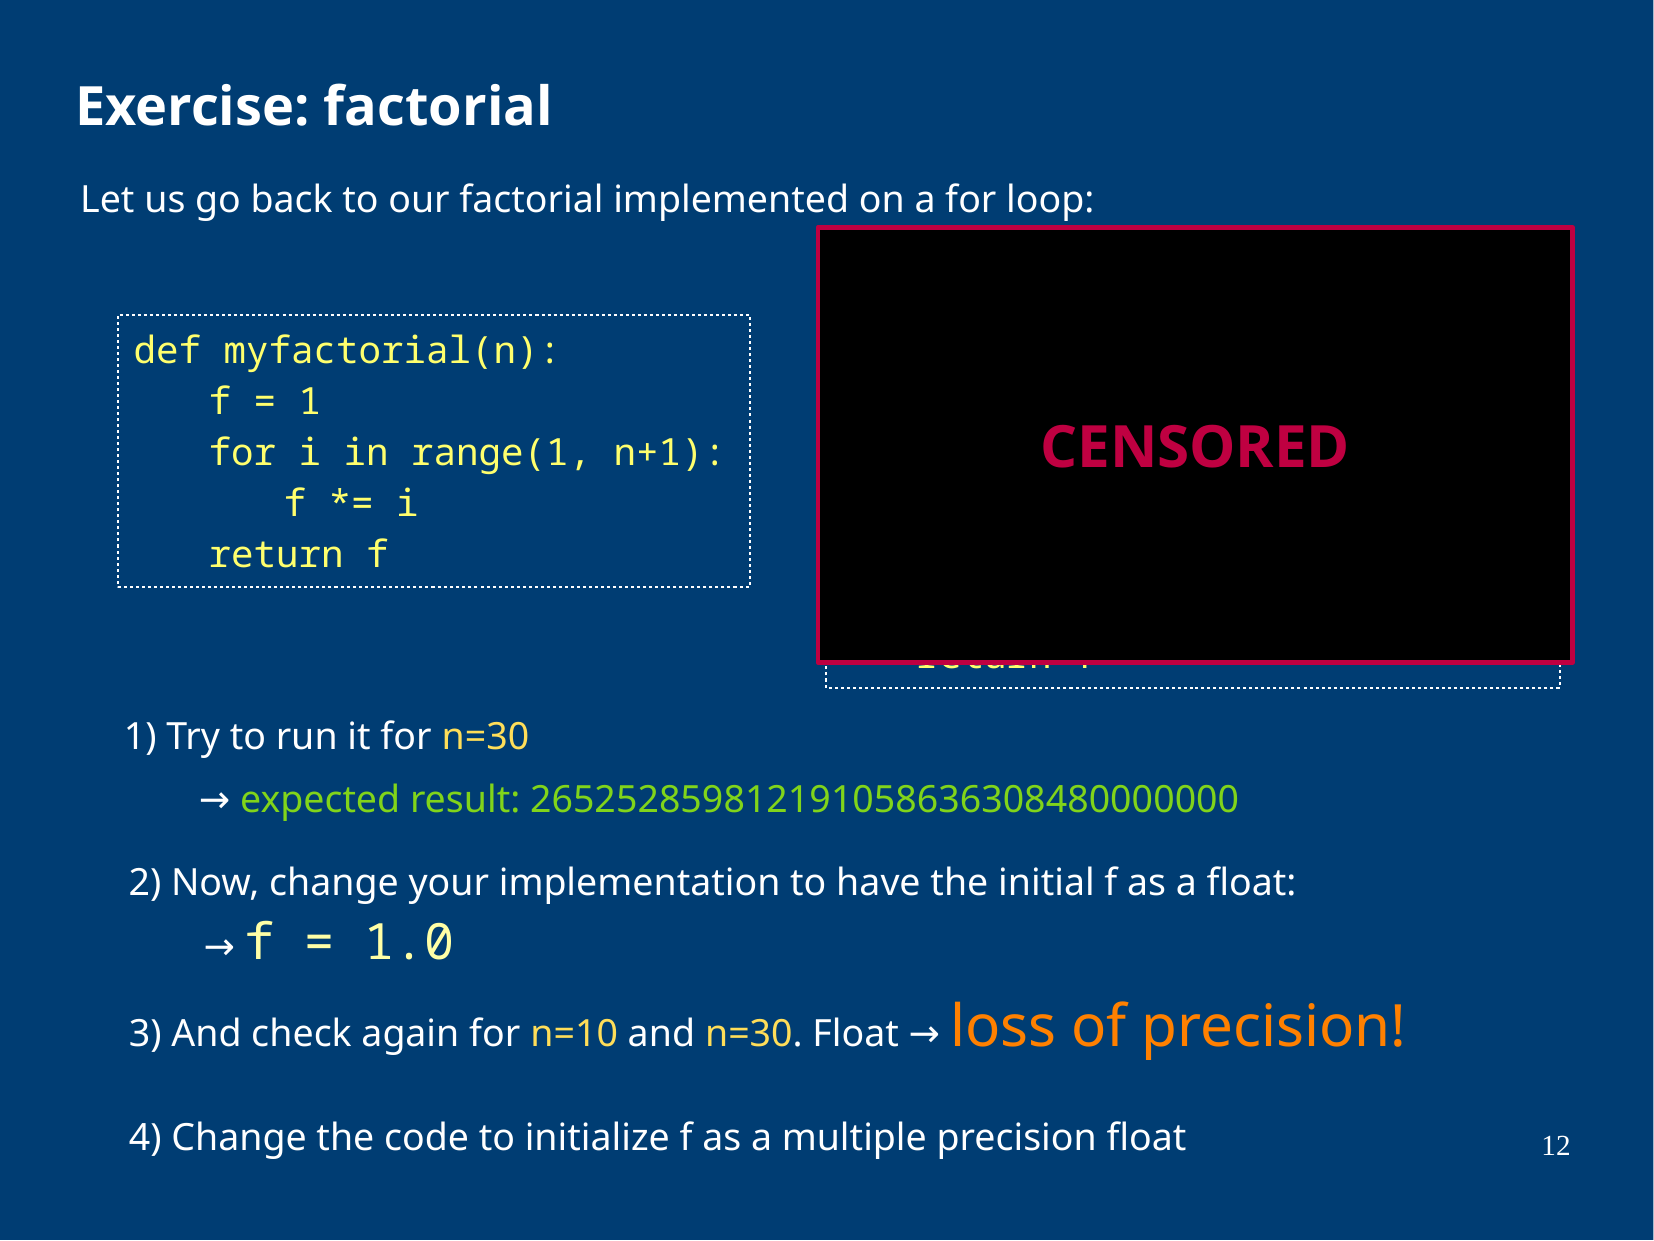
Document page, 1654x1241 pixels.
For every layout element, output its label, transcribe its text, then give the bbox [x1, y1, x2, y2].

text_box CENSORED [818, 227, 1573, 663]
text_box 2) Now, change your implementation to have the initial f as a float: → f = 1.0 [113, 847, 1606, 1001]
text_box def myfactorial(n): f = 1 for i in range(1, n+1): f *= i return f [117, 314, 751, 556]
text_box 4) Change the code to initialize f as a multiple precision float [114, 1102, 1516, 1179]
text_box Let us go back to our factorial implemented on a for loop: [65, 164, 1612, 241]
text_box 1) Try to run it for n=30 → expected result: 265252859812191058636308480000000 [109, 701, 1531, 849]
text_box Exercise: factorial [60, 59, 1576, 161]
text_box 3) And check again for n=10 and n=30. Float → loss of precision! [114, 976, 1606, 1084]
